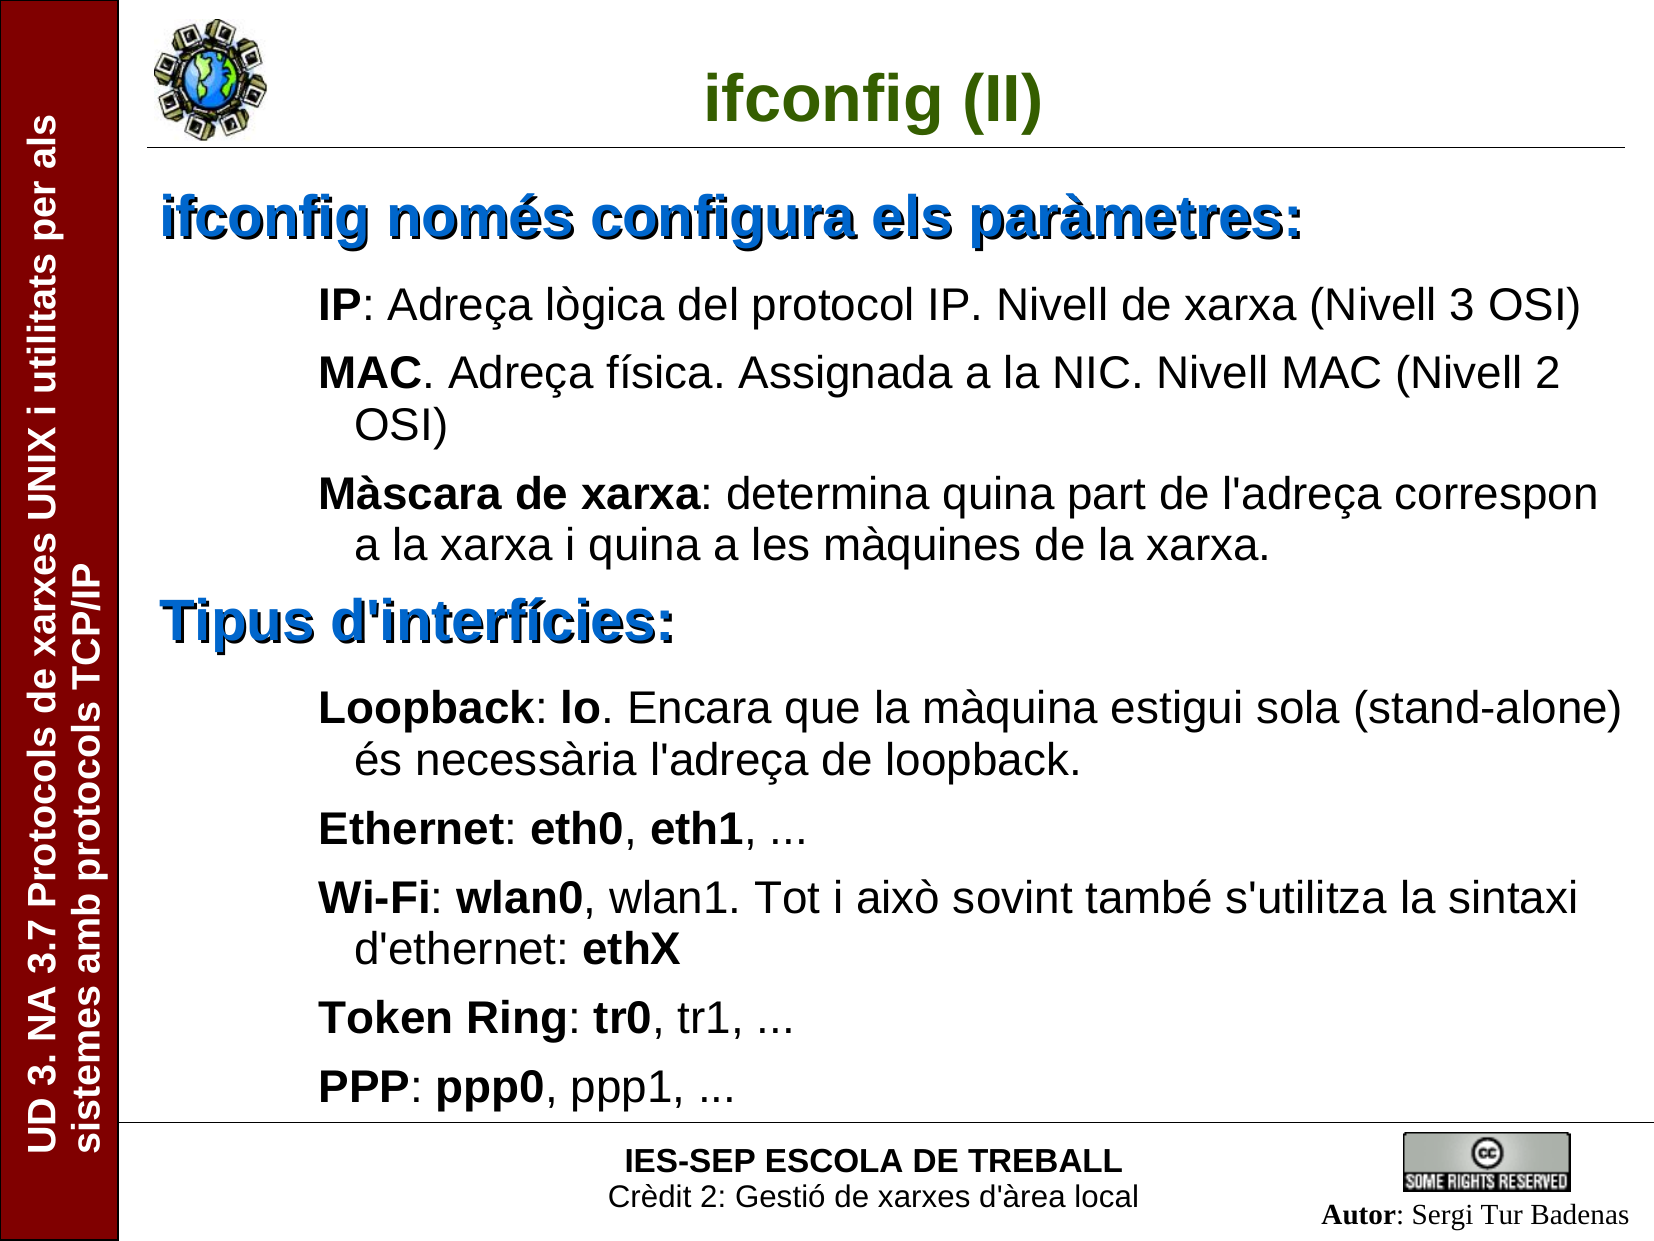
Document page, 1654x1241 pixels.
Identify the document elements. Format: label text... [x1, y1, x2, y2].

title ifconfig (II) [129, 49, 1619, 148]
picture [1403, 1132, 1571, 1192]
list ifconfig només configura els paràmetres: IP: Adreça lògica del protocol IP. Nivell de xarxa (Nivell 3 OSI) MAC. Adreça física. Assignada a la NIC. Nivell MAC (Nivell 2 OSI) Màscara de xarxa: determina quina part de l'adreça correspon a la xarxa i quina a les màquines de la xarxa. Tipus d'interfícies: Loopback: lo. Encara que la màquina estigui sola (stand-alone) és necessària l'adreça de loopback. Ethernet: eth0, eth1, ... Wi-Fi: wlan0, wlan1. Tot i això sovint també s'utilitza la sintaxi d'ethernet: ethX Token Ring: tr0, tr1, ... PPP: ppp0, ppp1, ... [141, 183, 1630, 1113]
picture [154, 19, 268, 49]
